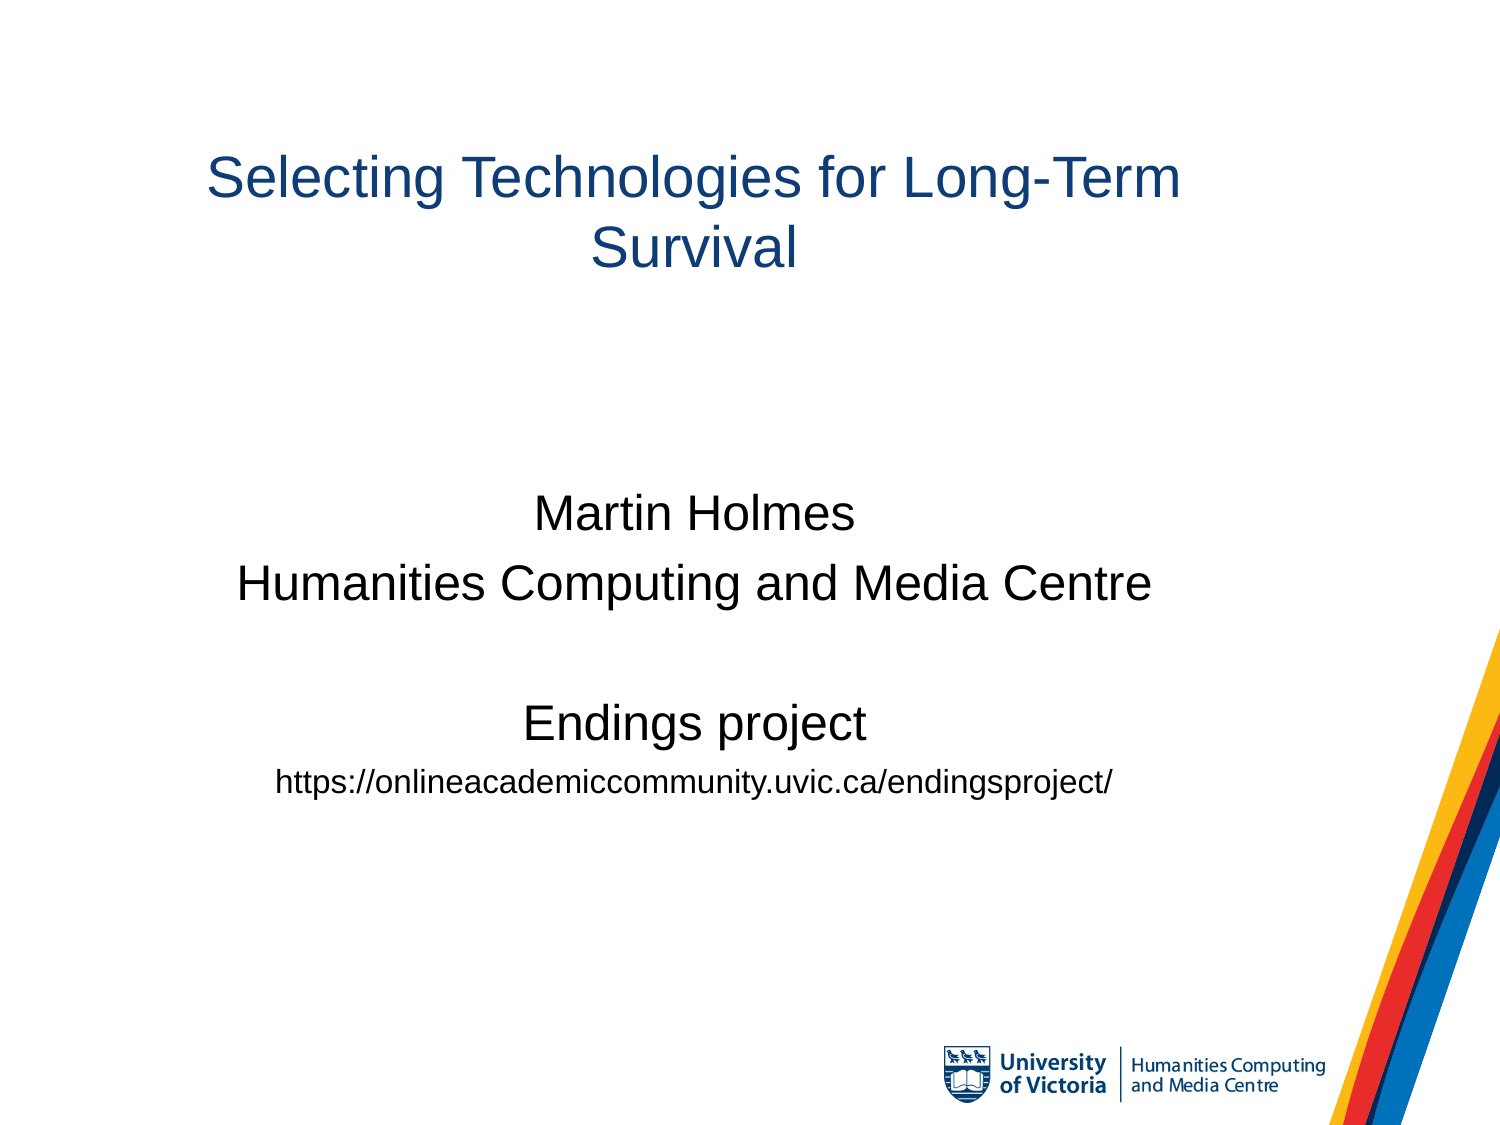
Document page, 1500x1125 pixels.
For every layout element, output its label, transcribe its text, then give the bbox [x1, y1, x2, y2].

picture [0, 0, 1500, 1125]
title Selecting Technologies for Long-Term Survival [181, 115, 1209, 304]
list Martin Holmes Humanities Computing and Media Centre Endings project https://onlineacademiccommunity.uvic.ca/endingsproject/ [181, 333, 1209, 1015]
